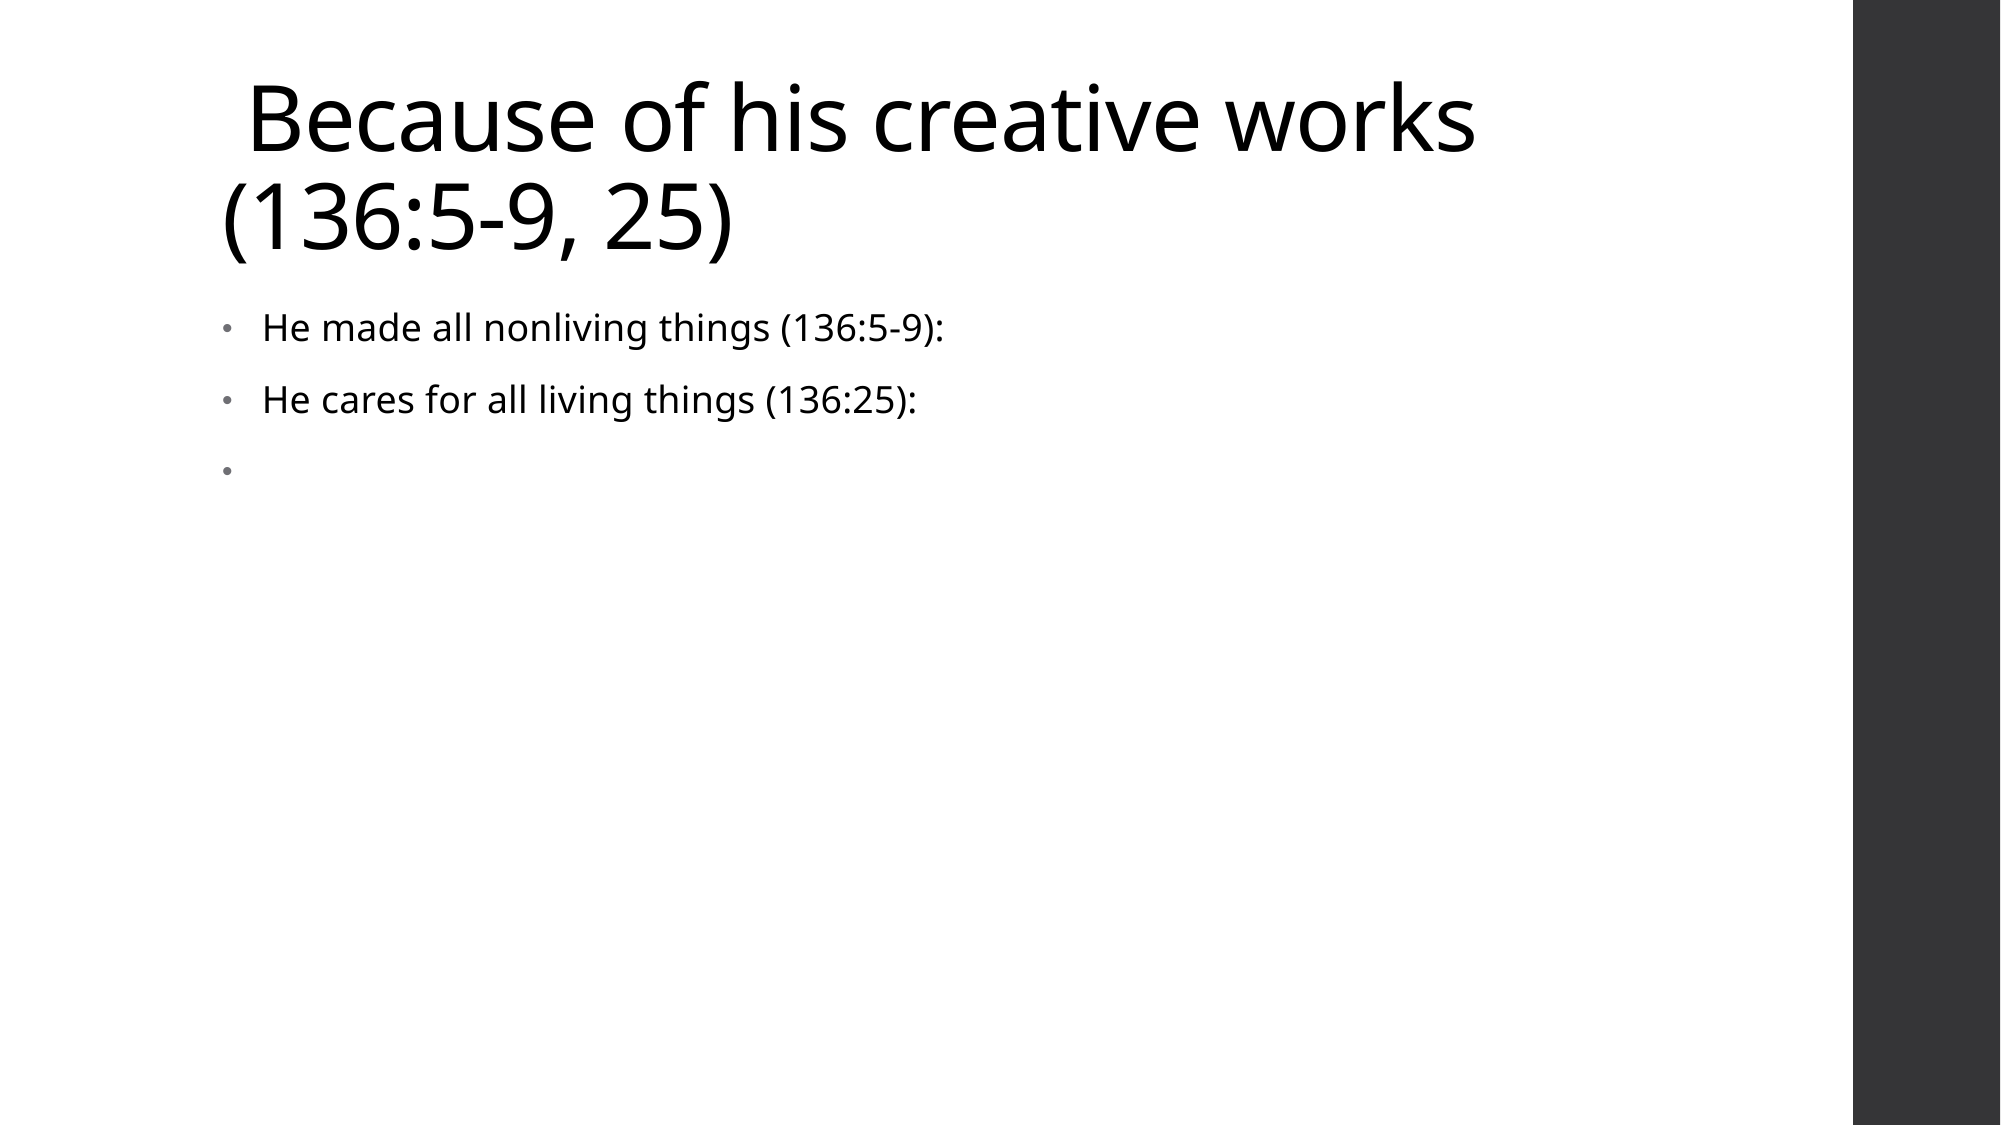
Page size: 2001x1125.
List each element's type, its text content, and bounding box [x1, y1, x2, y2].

title Because of his creative works (136:5-9, 25) [206, 60, 1797, 278]
list He made all nonliving things (136:5-9): He cares for all living things (136:25): [206, 299, 1617, 1014]
